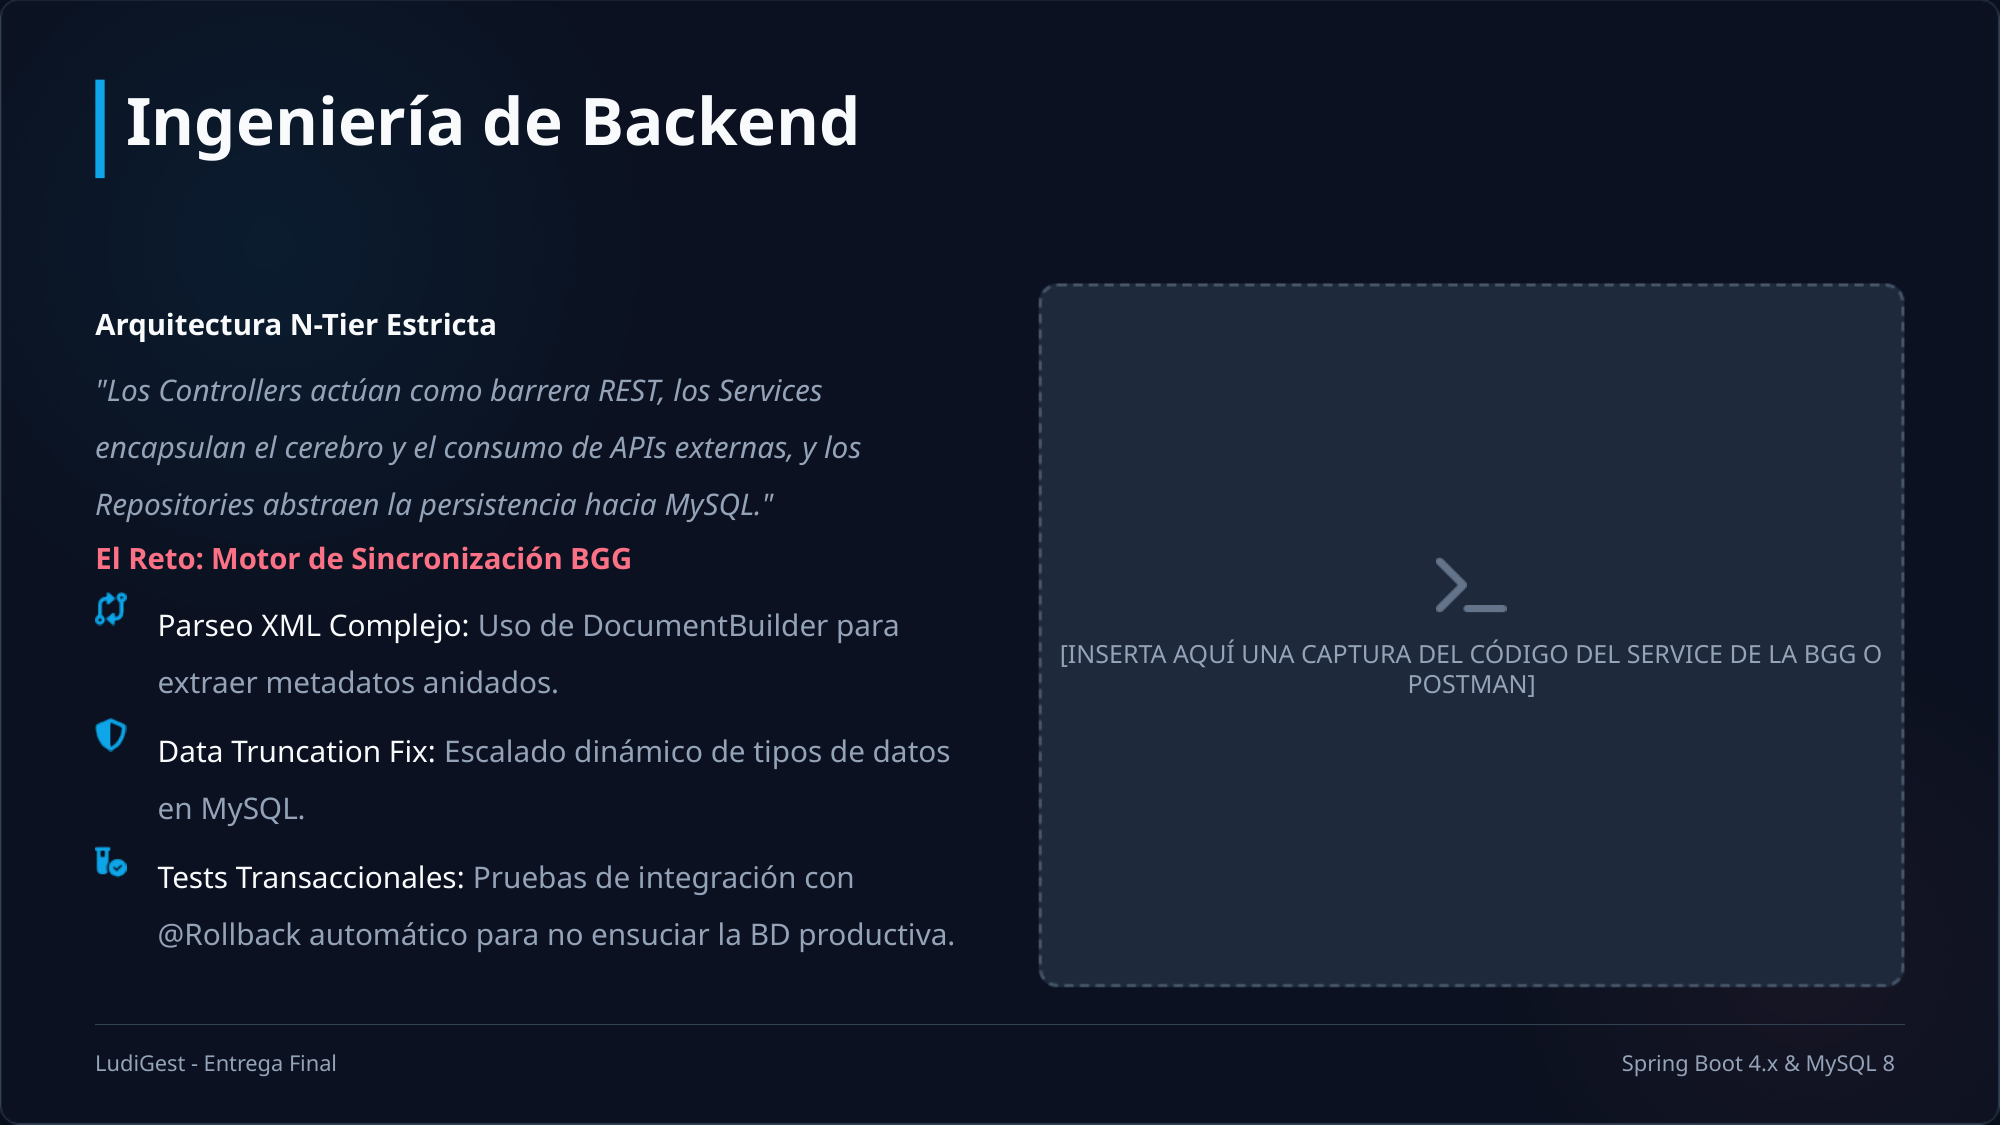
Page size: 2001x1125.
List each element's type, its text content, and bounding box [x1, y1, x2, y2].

text_box [95, 79, 105, 179]
text_box Spring Boot 4.x & MySQL 8 [1621, 1049, 1905, 1077]
text_box [INSERTA AQUÍ UNA CAPTURA DEL CÓDIGO DEL SERVICE DE LA BGG O POSTMAN] [1039, 638, 1905, 699]
text_box LudiGest - Entrega Final [95, 1049, 341, 1077]
text_box Tests Transaccionales: Pruebas de integración con @Rollback automático para no ensuciar la BD productiva. [157, 838, 961, 952]
text_box El Reto: Motor de Sincronización BGG [95, 540, 1005, 576]
text_box "Los Controllers actúan como barrera REST, los Services encapsulan el cerebro y el consumo de APIs externas, y los Repositories abstraen la persistencia hacia MySQL." [95, 351, 961, 522]
picture [0, 0, 2000, 1125]
text_box Arquitectura N-Tier Estricta [95, 305, 1005, 342]
text_box Parseo XML Complejo: Uso de DocumentBuilder para extraer metadatos anidados. [157, 585, 961, 700]
text_box Data Truncation Fix: Escalado dinámico de tipos de datos en MySQL. [157, 711, 961, 826]
text_box Ingeniería de Backend [126, 79, 1994, 159]
